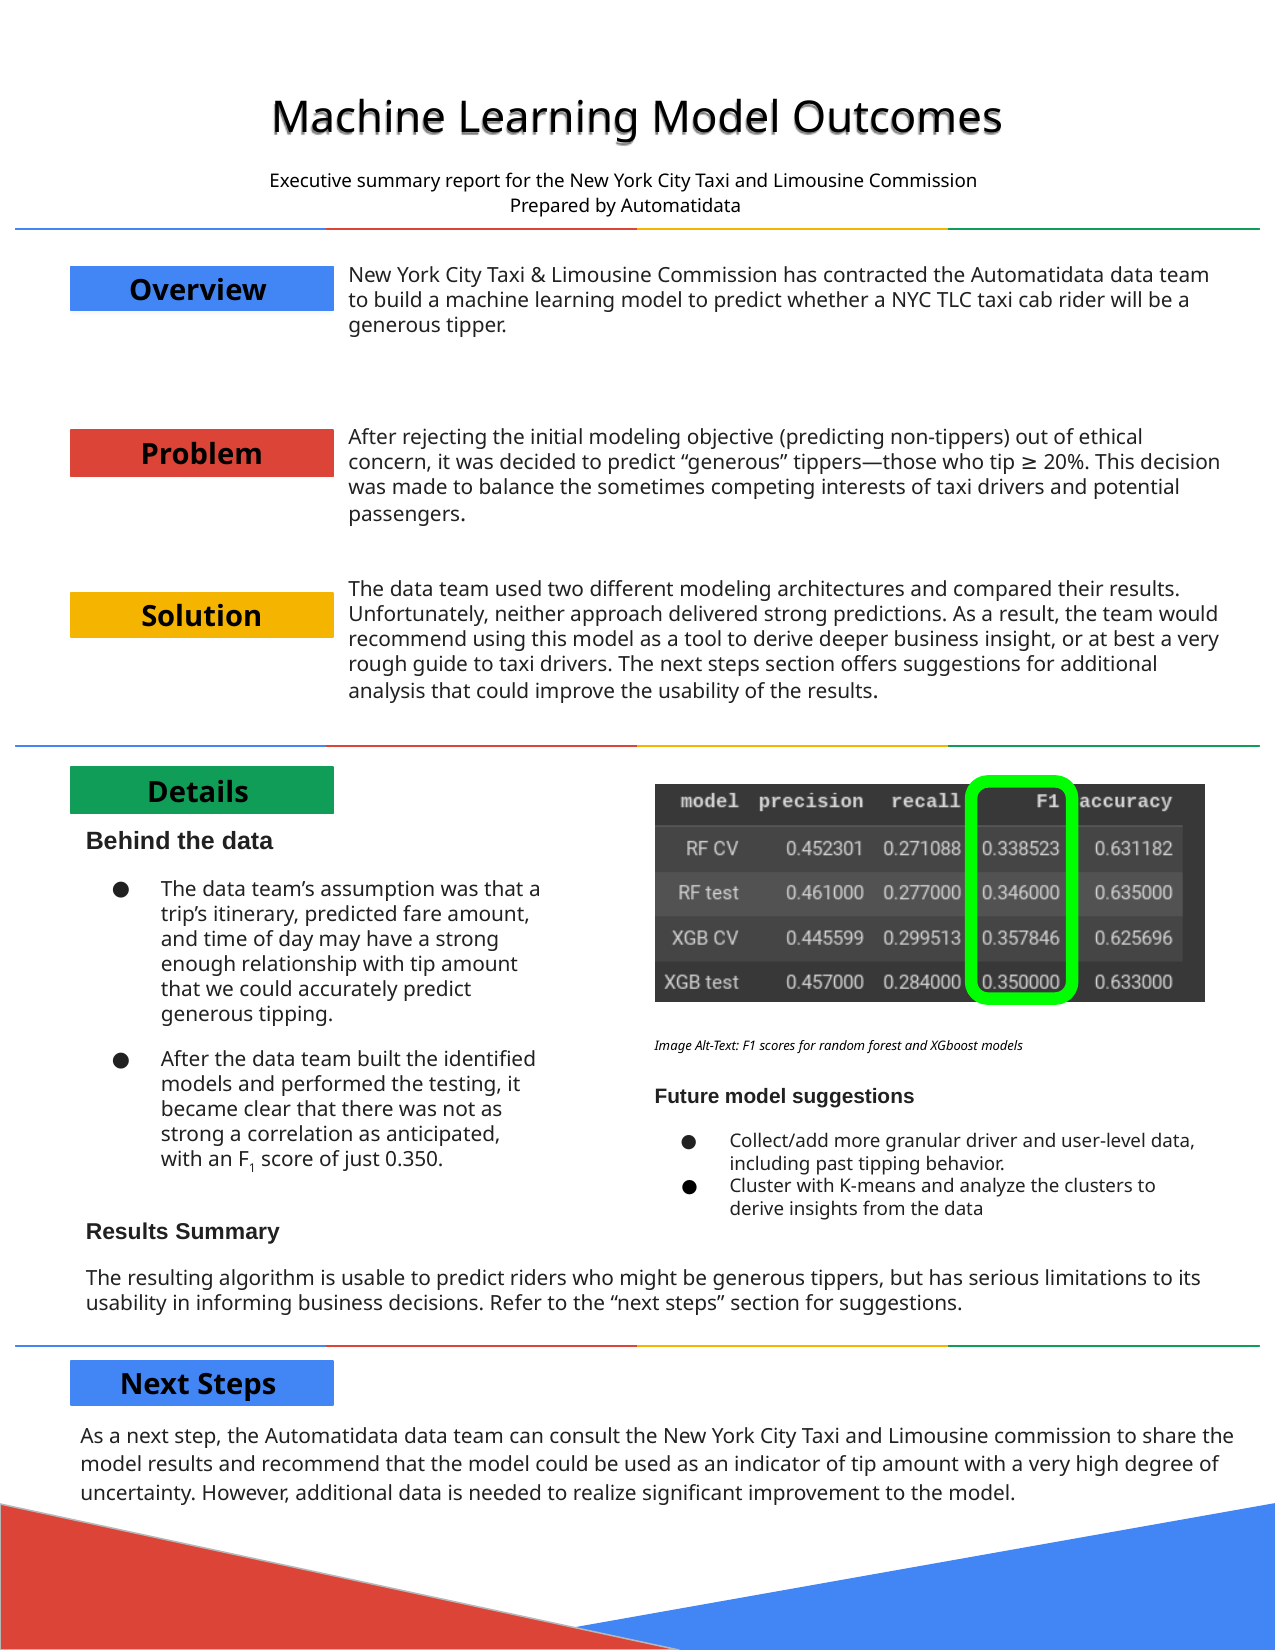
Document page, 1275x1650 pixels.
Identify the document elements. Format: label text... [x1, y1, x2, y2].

text_box New York City Taxi & Limousine Commission has contracted the Automatidata data team to build a machine learning model to predict whether a NYC TLC taxi cab rider will be a generous tipper. [333, 247, 1242, 326]
picture [655, 784, 975, 1002]
picture [978, 788, 1065, 992]
text_box As a next step, the Automatidata data team can consult the New York City Taxi and Limousine commission to share the model results and recommend that the model could be used as an indicator of tip amount with a very high degree of uncertainty. However, additional data is needed to realize significant improvement to the model. [65, 1403, 1272, 1556]
title Machine Learning Model Outcomes [70, 73, 1205, 150]
text_box The data team used two different modeling architectures and compared their results. Unfortunately, neither approach delivered strong predictions. As a result, the team would recommend using this model as a tool to derive deeper business insight, or at best a very rough guide to taxi drivers. The next steps section offers suggestions for additional analysis that could improve the usability of the results. [333, 560, 1242, 713]
text_box Image Alt-Text: F1 scores for random forest and XGboost models [639, 1022, 1226, 1068]
picture [1068, 784, 1205, 1002]
text_box After rejecting the initial modeling objective (predicting non-tippers) out of ethical concern, it was decided to predict “generous” tippers—those who tip ≥ 20%. This decision was made to balance the sometimes competing interests of taxi drivers and potential passengers. [333, 408, 1242, 560]
text_box Future model suggestions Collect/add more granular driver and user-level data, including past tipping behavior. Cluster with K-means and analyze the clusters to derive insights from the data [639, 1068, 1226, 1234]
text_box Behind the data The data team’s assumption was that a trip’s itinerary, predicted fare amount, and time of day may have a strong enough relationship with tip amount that we could accurately predict generous tipping. After the data team built the identified models and performed the testing, it became clear that there was not as strong a correlation as anticipated, with an F1 score of just 0.350. [70, 809, 563, 1190]
text_box Results Summary The resulting algorithm is usable to predict riders who might be generous tippers, but has serious limitations to its usability in informing business decisions. Refer to the “next steps” section for suggestions. [70, 1201, 1226, 1331]
subtitle Executive summary report for the New York City Taxi and Limousine Commission Prepared by Automatidata [20, 150, 1226, 1137]
